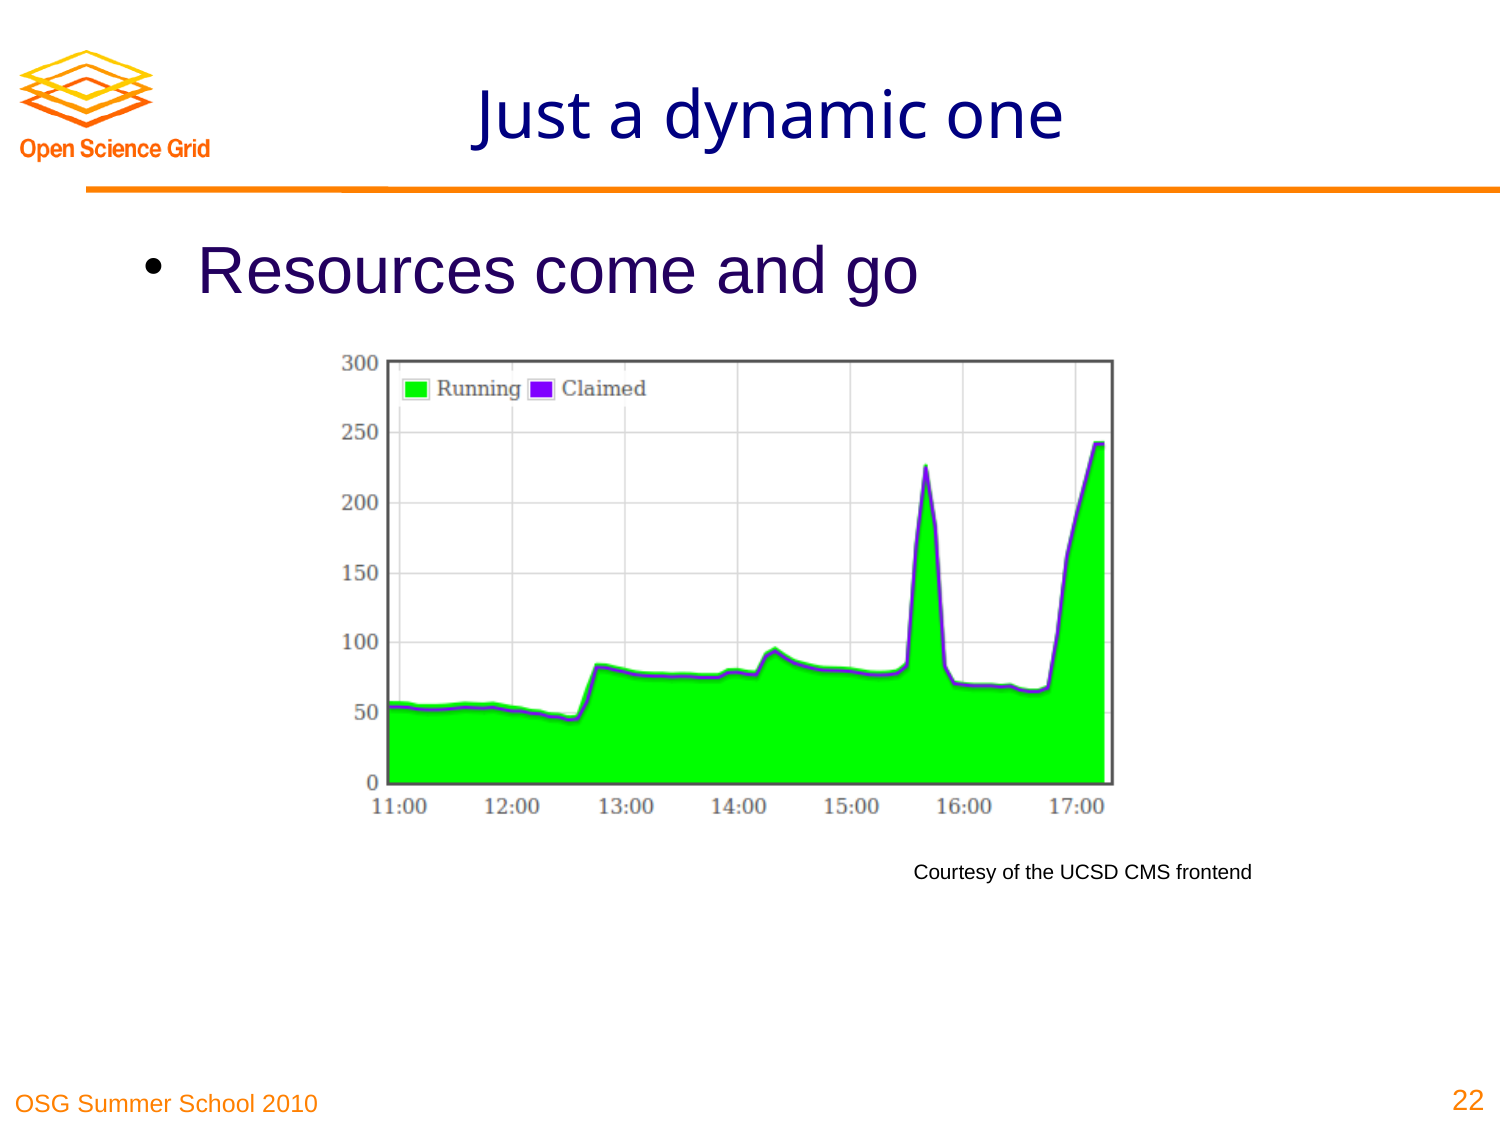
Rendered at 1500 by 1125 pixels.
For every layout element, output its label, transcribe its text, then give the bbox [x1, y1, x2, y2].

picture [0, 27, 201, 179]
picture [335, 349, 1122, 825]
title Just a dynamic one [201, 11, 1341, 214]
list Resources come and go [127, 218, 1402, 987]
text_box Courtesy of the UCSD CMS frontend [898, 851, 1268, 892]
